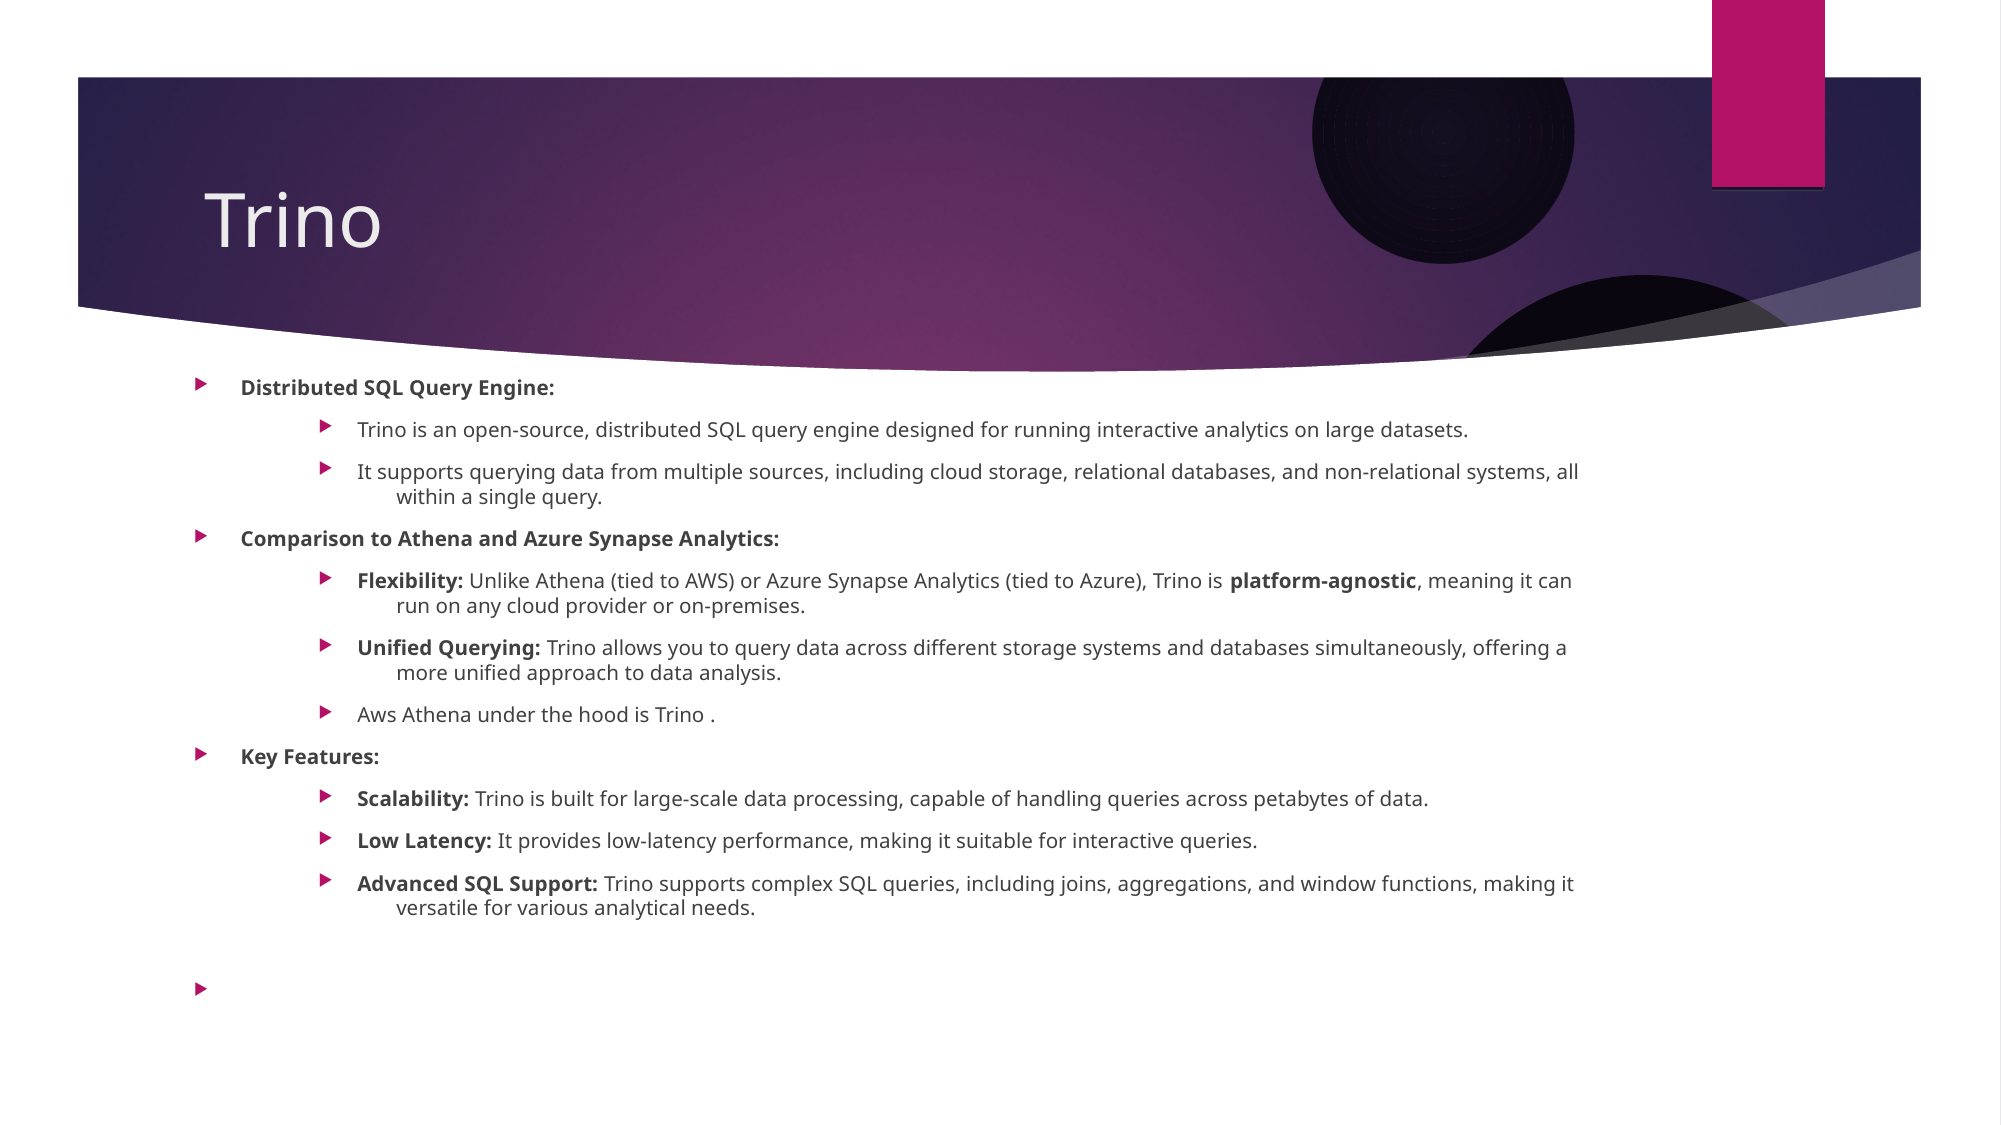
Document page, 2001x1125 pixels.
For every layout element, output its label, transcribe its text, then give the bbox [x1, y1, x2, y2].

title Trino [189, 159, 1627, 276]
list Distributed SQL Query Engine: Trino is an open-source, distributed SQL query engine designed for running interactive analytics on large datasets. It supports querying data from multiple sources, including cloud storage, relational databases, and non-relational systems, all within a single query. Comparison to Athena and Azure Synapse Analytics: Flexibility: Unlike Athena (tied to AWS) or Azure Synapse Analytics (tied to Azure), Trino is platform-agnostic, meaning it can run on any cloud provider or on-premises. Unified Querying: Trino allows you to query data across different storage systems and databases simultaneously, offering a more unified approach to data analysis. Aws Athena under the hood is Trino . Key Features: Scalability: Trino is built for large-scale data processing, capable of handling queries across petabytes of data. Low Latency: It provides low-latency performance, making it suitable for interactive queries. Advanced SQL Support: Trino supports complex SQL queries, including joins, aggregations, and window functions, making it versatile for various analytical needs. [178, 367, 1627, 928]
